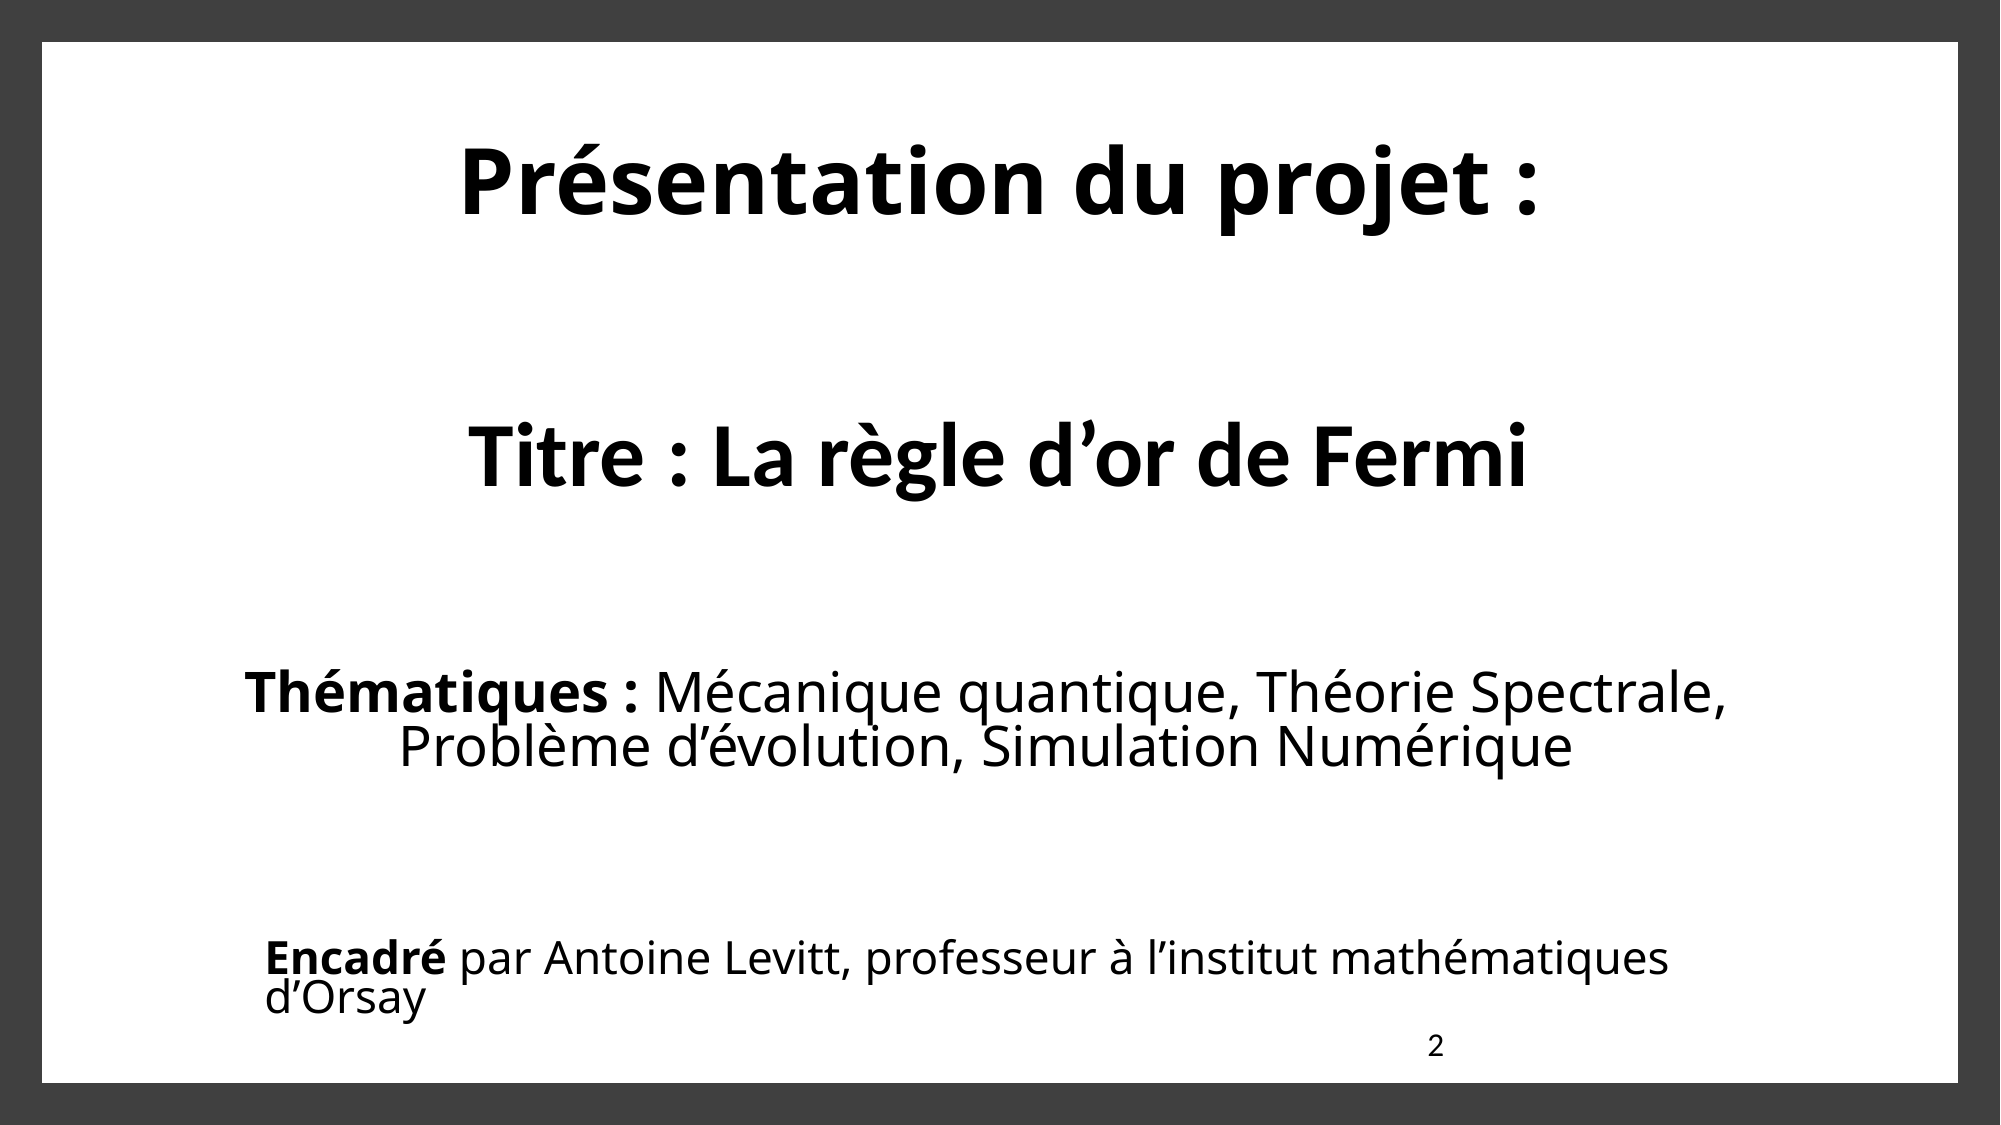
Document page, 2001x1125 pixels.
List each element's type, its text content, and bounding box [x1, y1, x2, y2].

list Titre : La règle d’or de Fermi [171, 309, 1828, 527]
text_box Encadré par Antoine Levitt, professeur à l’institut mathématiques d’Orsay [249, 860, 1751, 1049]
text_box [0, 0, 2000, 1125]
text_box Thématiques : Mécanique quantique, Théorie Spectrale, Problème d’évolution, Simulation Numérique [158, 596, 1815, 785]
title Présentation du projet : [137, 76, 1863, 294]
